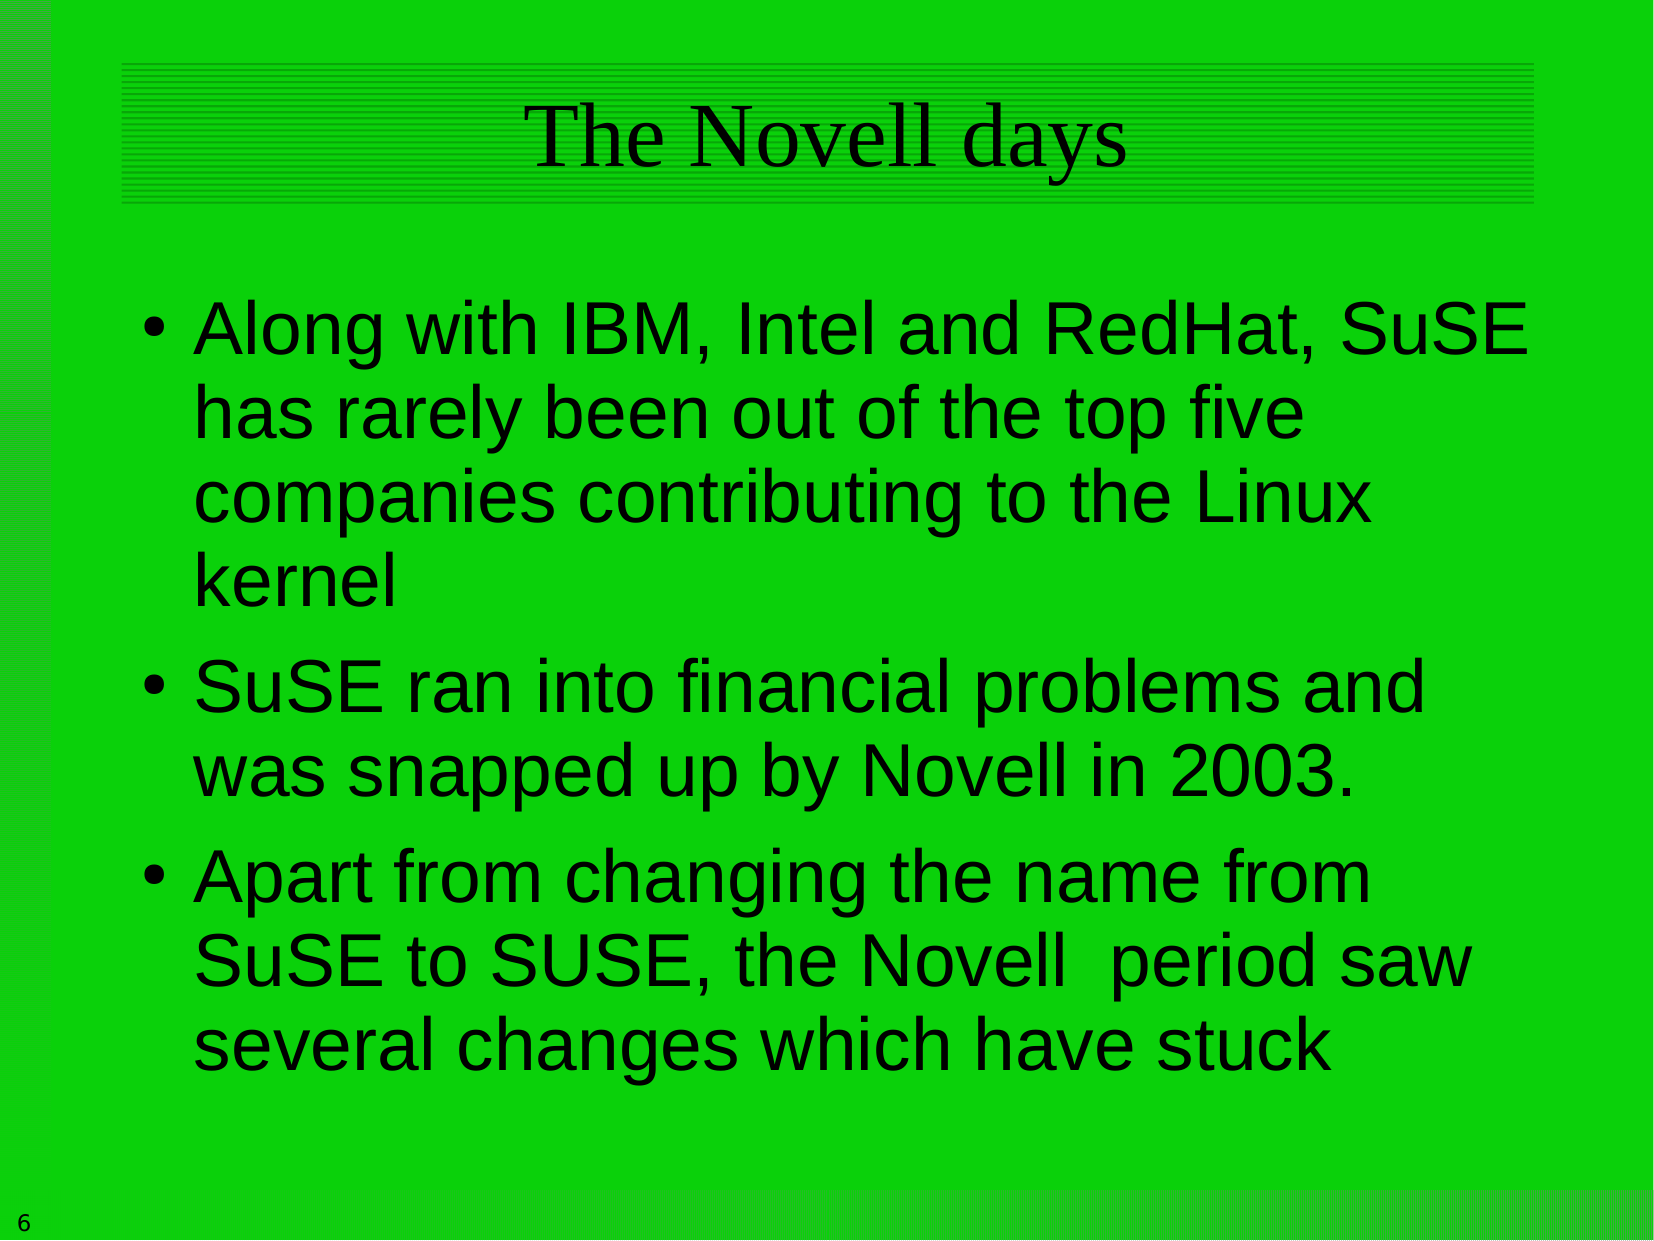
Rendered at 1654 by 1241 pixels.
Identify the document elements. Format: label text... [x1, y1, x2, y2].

title The Novell days [151, 56, 1503, 215]
list Along with IBM, Intel and RedHat, SuSE has rarely been out of the top five companies contributing to the Linux kernel SuSE ran into financial problems and was snapped up by Novell in 2003. Apart from changing the name from SuSE to SUSE, the Novell period saw several changes which have stuck [123, 286, 1536, 1165]
